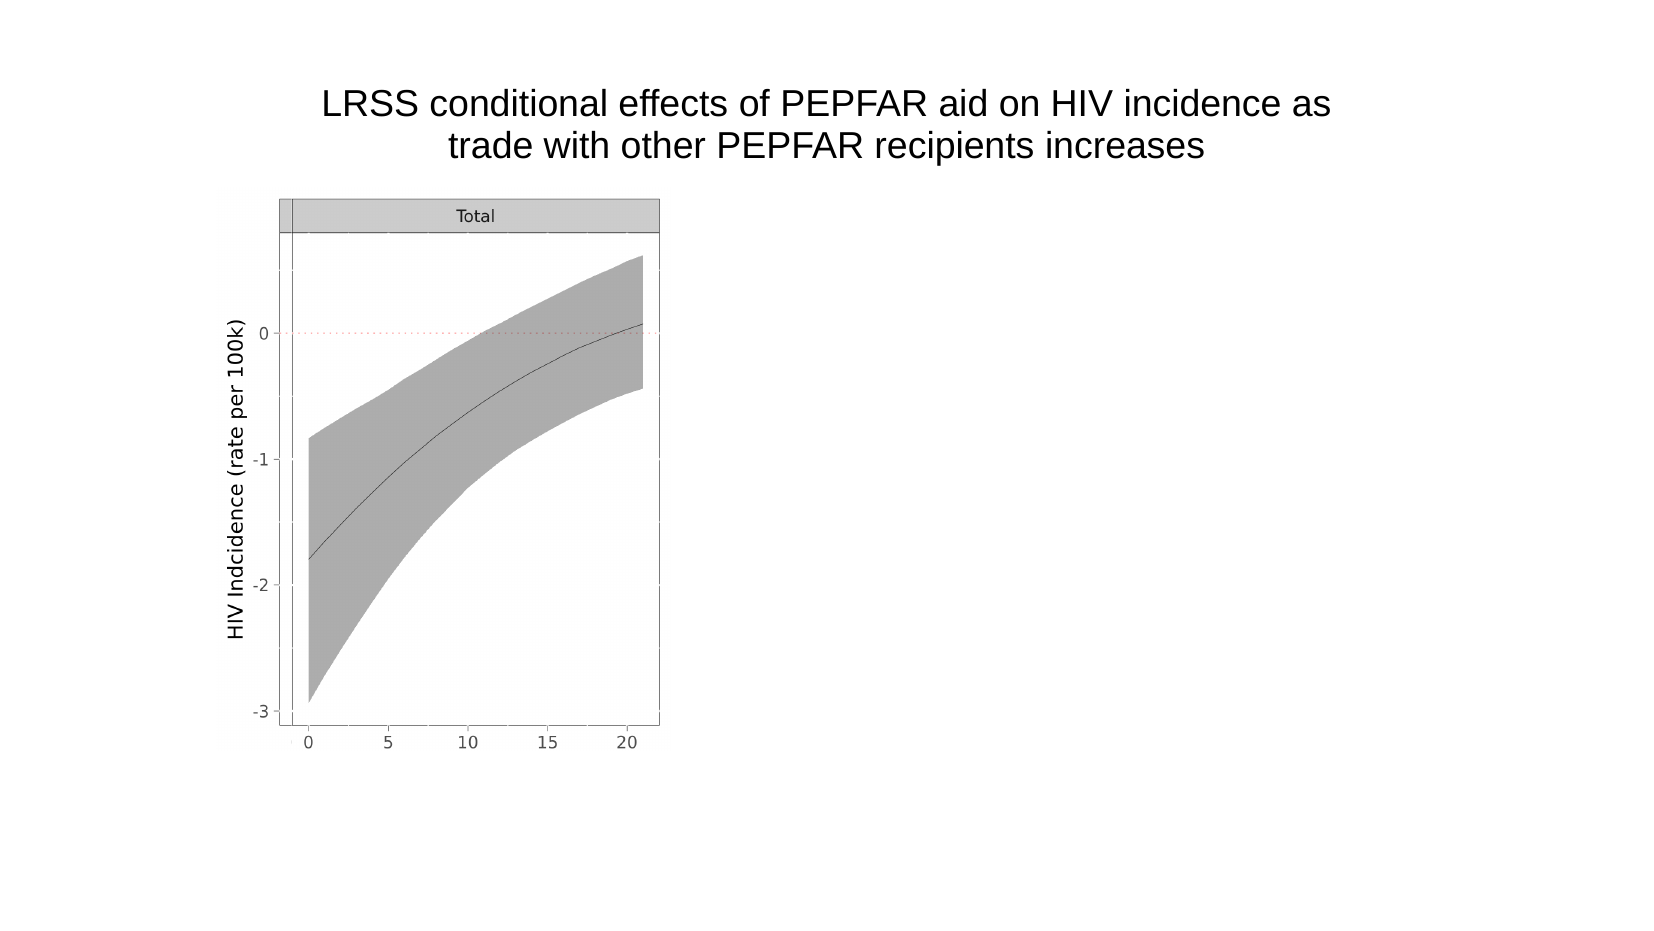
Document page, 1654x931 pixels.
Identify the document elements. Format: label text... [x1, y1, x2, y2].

text_box LRSS conditional effects of PEPFAR aid on HIV incidence as trade with other PEPFAR recipients increases [264, 75, 1390, 174]
picture [216, 187, 671, 751]
